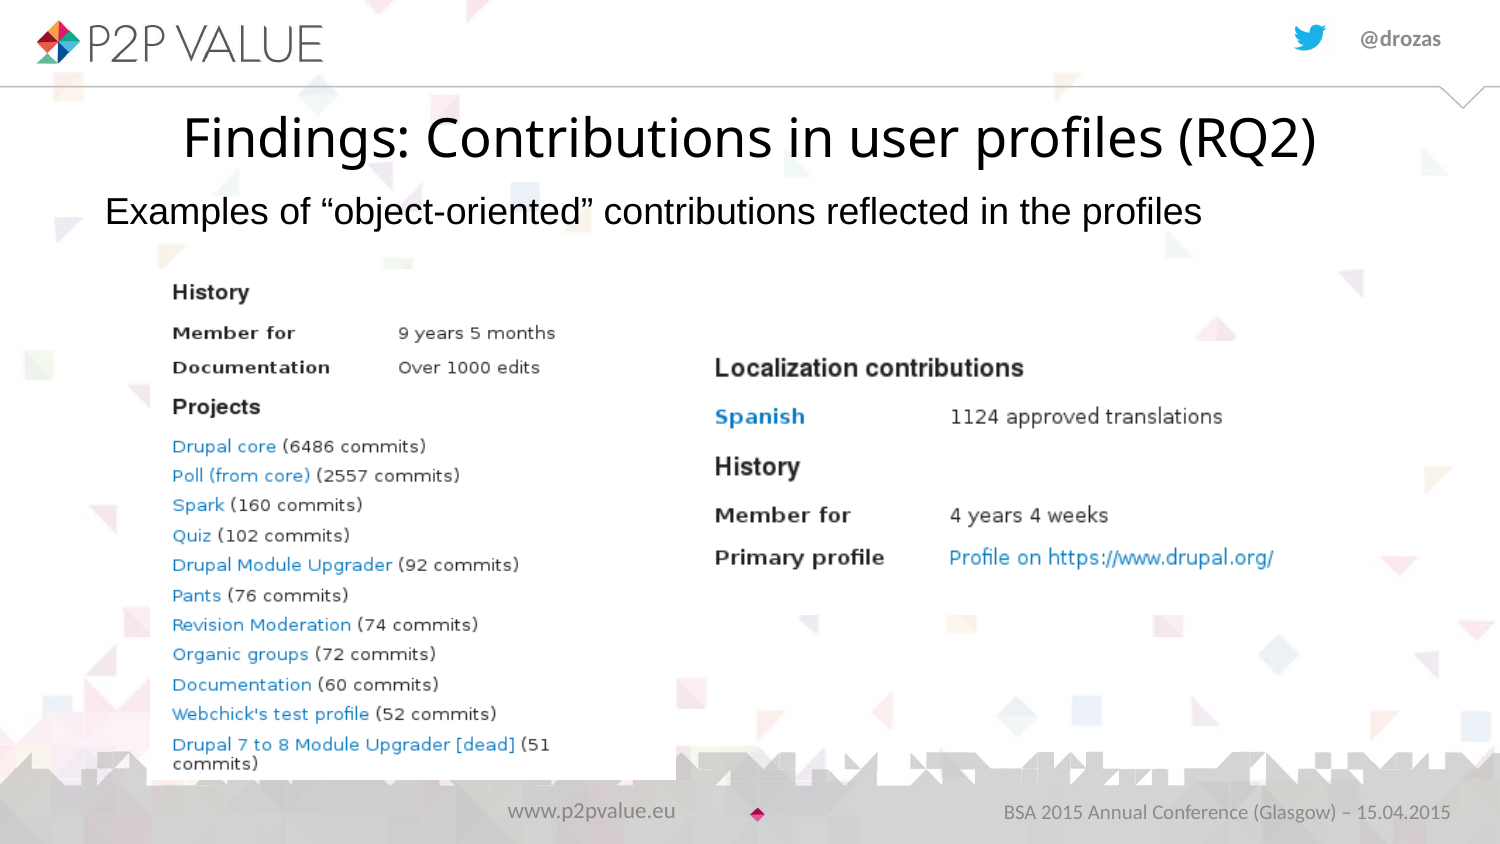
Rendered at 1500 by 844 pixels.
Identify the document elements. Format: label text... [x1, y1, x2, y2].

text_box www.p2pvalue.eu [501, 789, 720, 829]
text_box @drozas [1333, 15, 1455, 60]
text_box BSA 2015 Annual Conference (Glasgow) – 15.04.2015 [777, 788, 1470, 834]
picture [0, 181, 1500, 844]
picture [0, 0, 1500, 92]
text_box Examples of “object-oriented” contributions reflected in the profiles [90, 183, 1500, 241]
title Findings: Contributions in user profiles (RQ2) [0, 92, 1500, 181]
